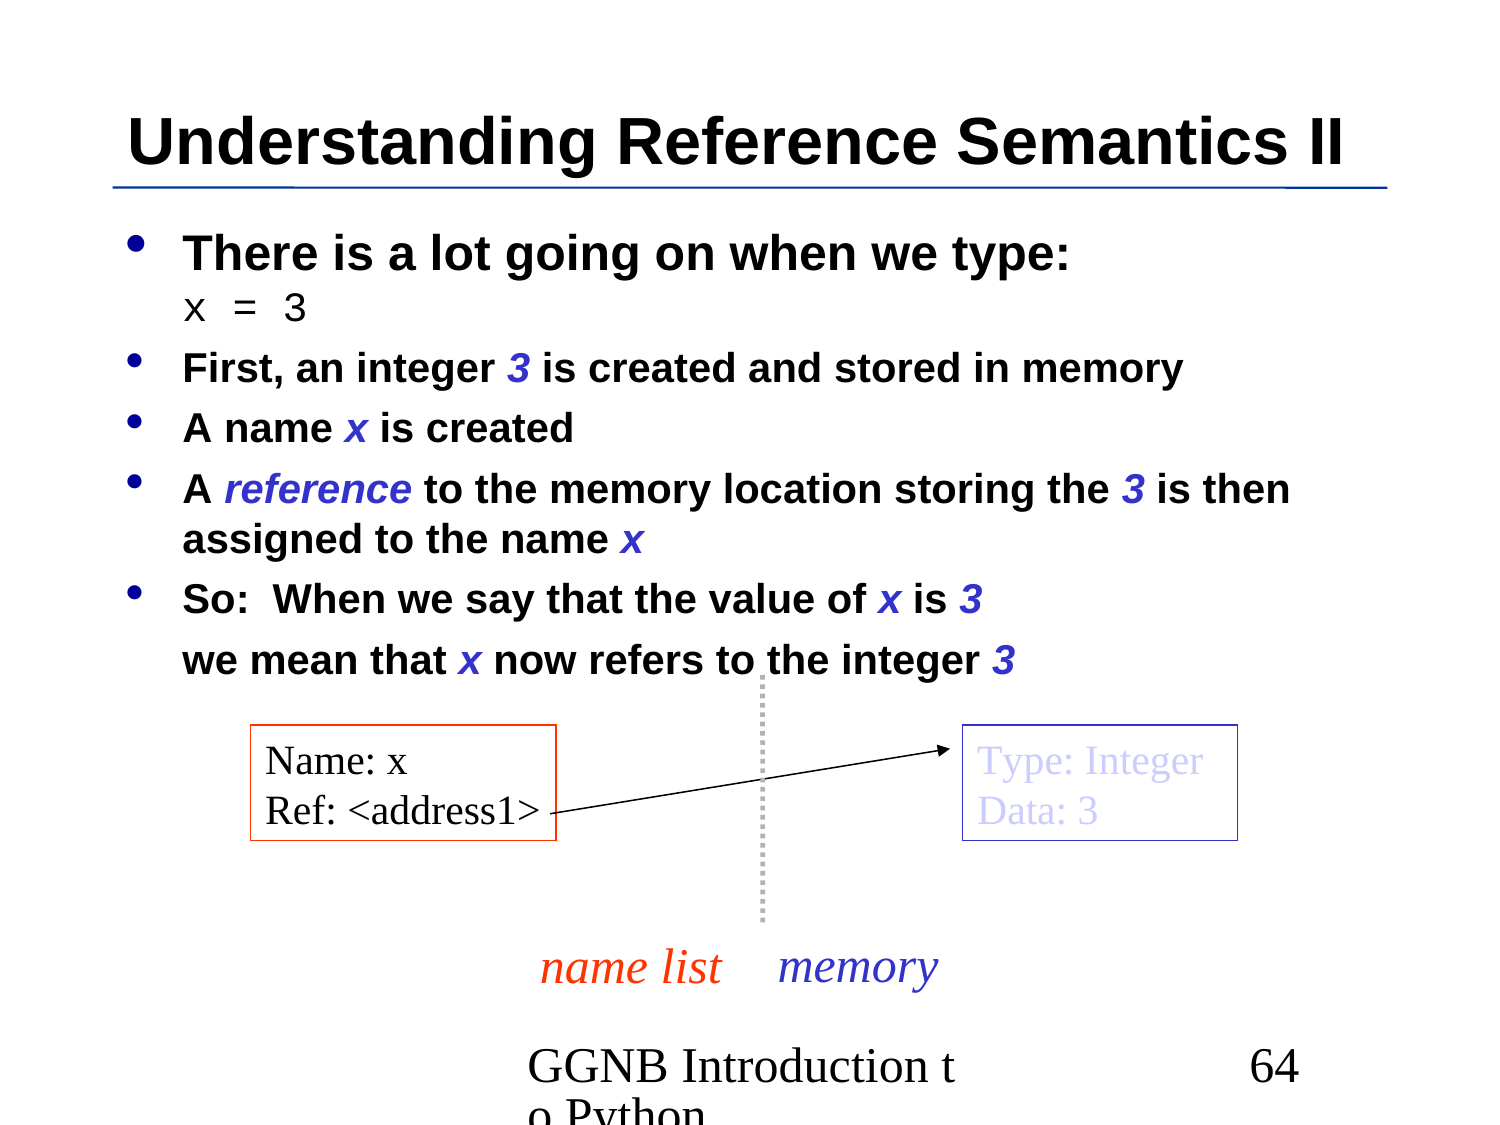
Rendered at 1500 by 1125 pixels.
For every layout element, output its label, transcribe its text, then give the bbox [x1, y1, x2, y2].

text_box Name: x Ref: <address1> [250, 724, 556, 841]
text_box Type: Integer Data: 3 [962, 724, 1238, 841]
text_box memory [762, 924, 954, 1001]
list There is a lot going on when we type: x = 3 First, an integer 3 is created and stored in memory A name x is created A reference to the memory location storing the 3 is then assigned to the name x So: When we say that the value of x is 3 we mean that x now refers to the integer 3 [112, 212, 1388, 963]
text_box name list [525, 926, 738, 1002]
title Understanding Reference Semantics II [112, 89, 1388, 185]
